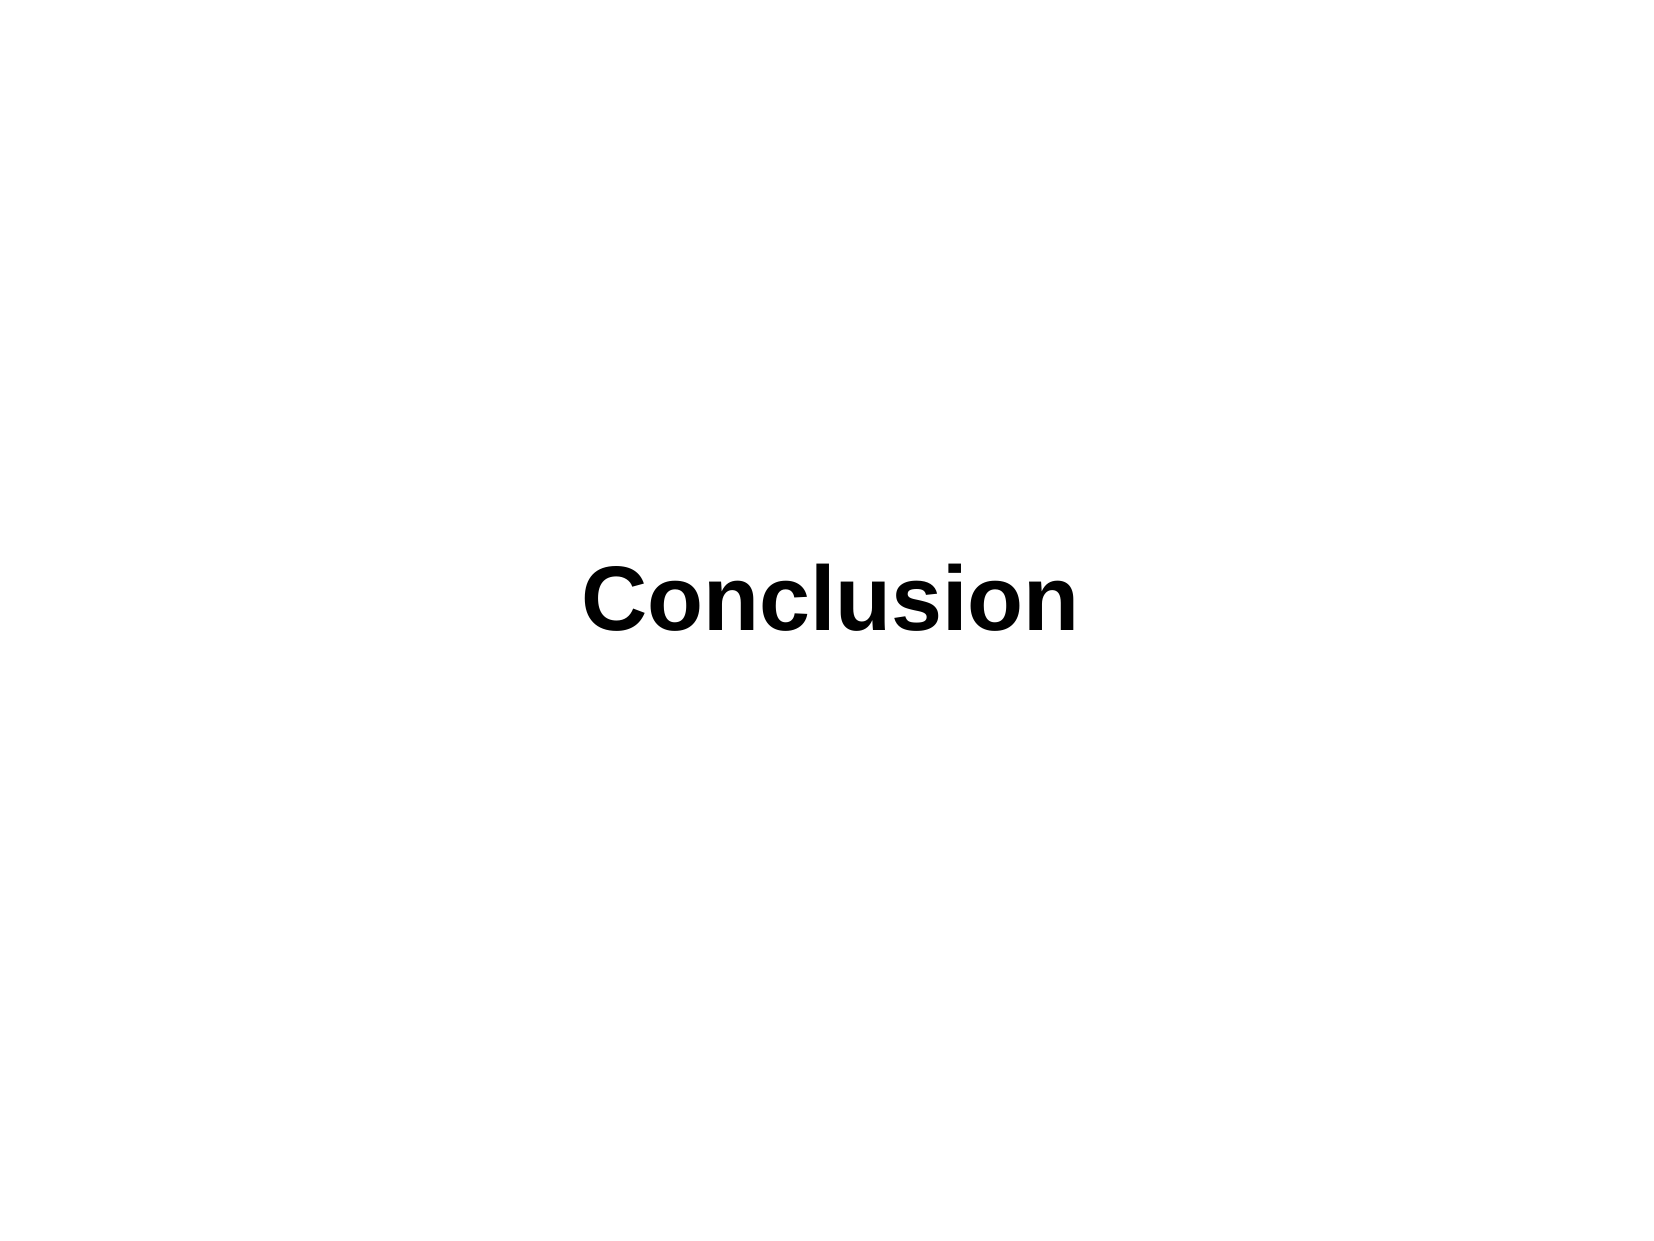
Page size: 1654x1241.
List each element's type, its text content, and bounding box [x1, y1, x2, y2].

title Conclusion [86, 495, 1576, 703]
